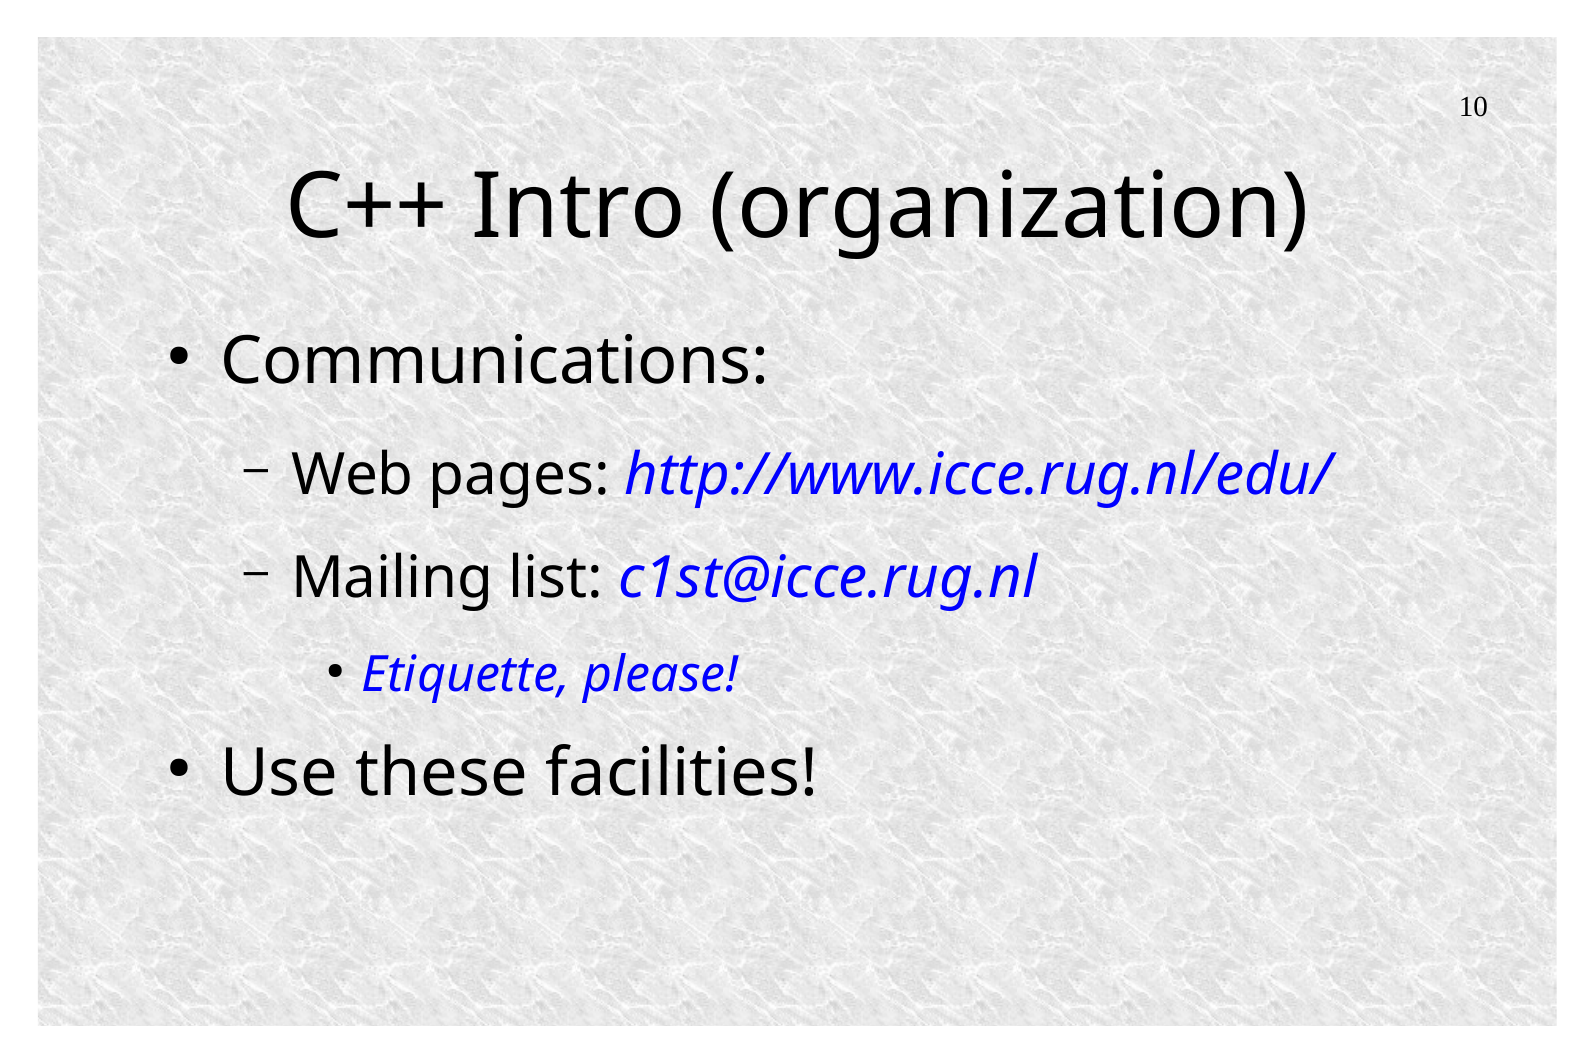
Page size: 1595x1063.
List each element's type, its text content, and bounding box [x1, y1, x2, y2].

picture [37, 37, 1557, 1026]
list Communications: Web pages: http://www.icce.rug.nl/edu/ Mailing list: c1st@icce.rug.nl Etiquette, please! Use these facilities! [149, 312, 1447, 935]
title C++ Intro (organization) [149, 119, 1447, 285]
